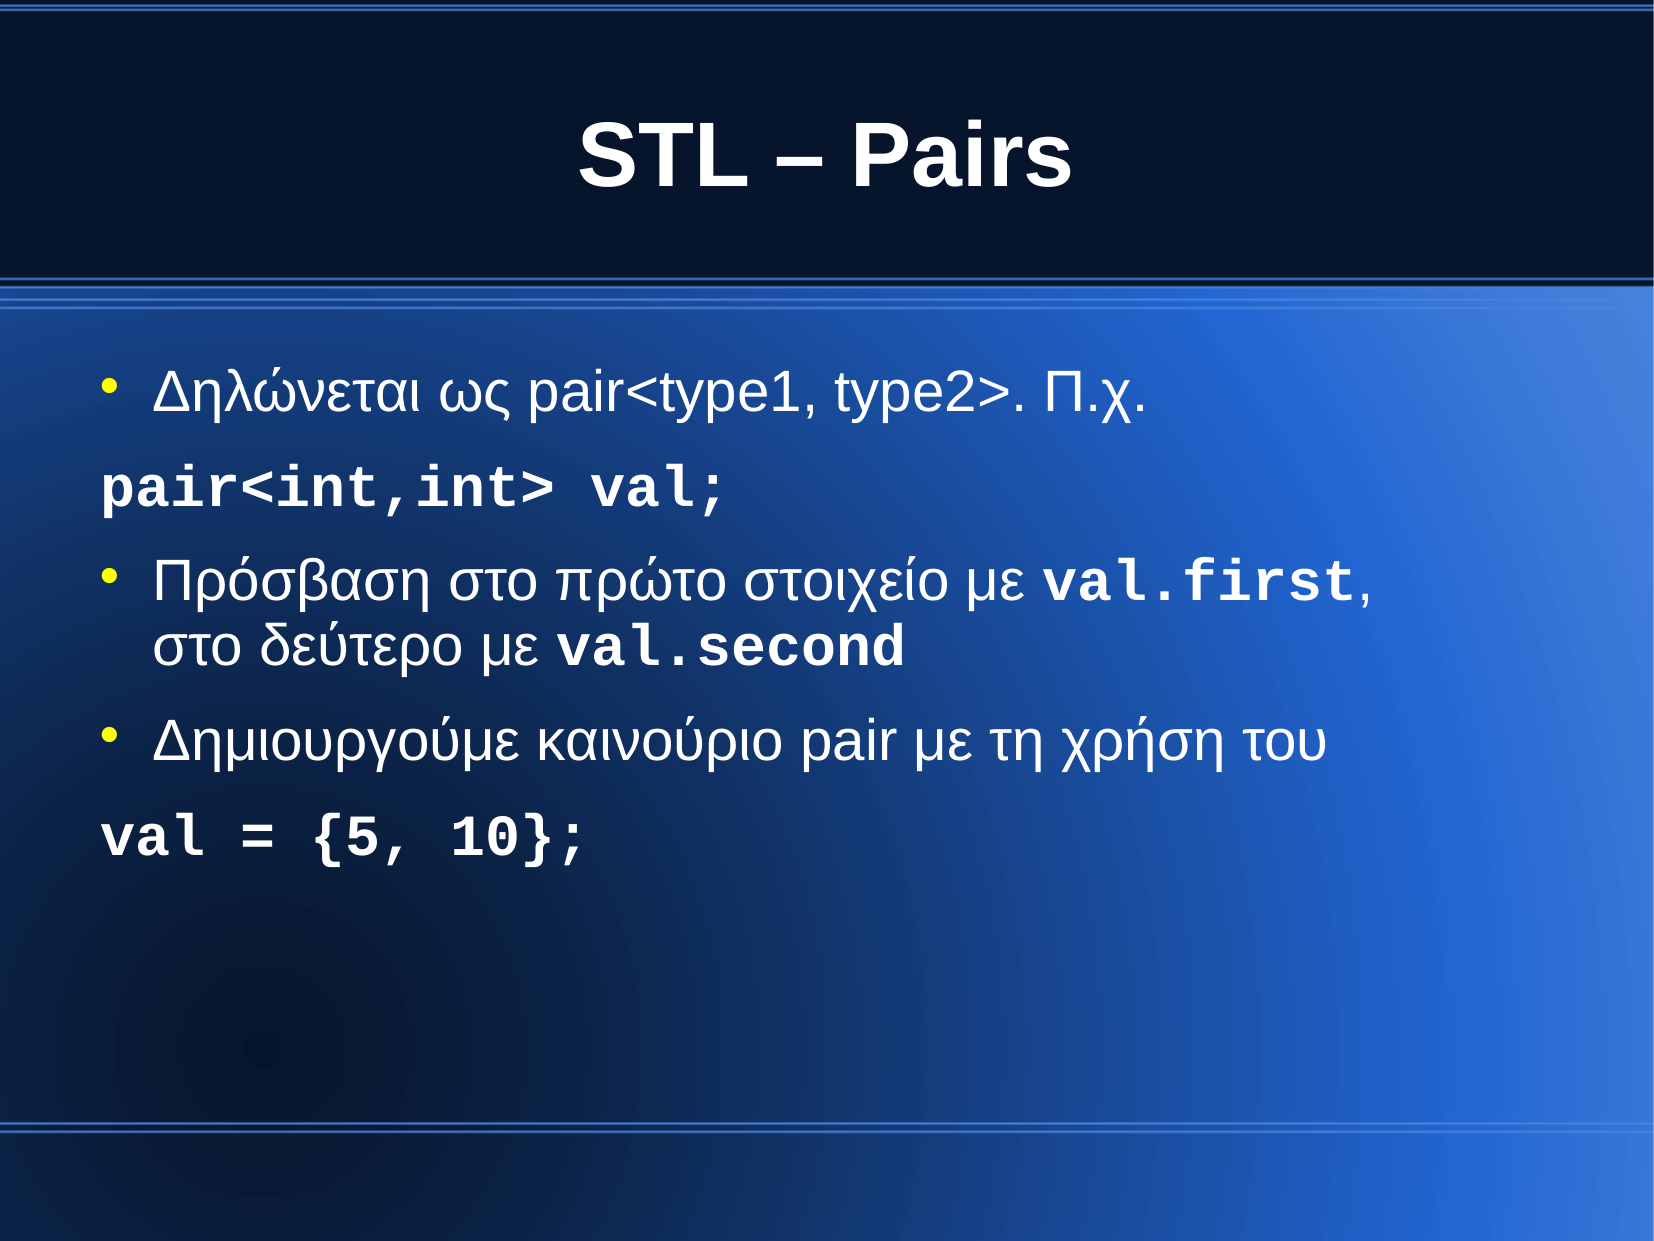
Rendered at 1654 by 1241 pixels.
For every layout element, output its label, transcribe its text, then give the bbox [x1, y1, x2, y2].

picture [0, 0, 1654, 1241]
list Δηλώνεται ως pair<type1, type2>. Π.χ. pair<int,int> val; Πρόσβαση στο πρώτο στοιχείο με val.first, στο δεύτερο με val.second Δημιουργούμε καινούριο pair με τη χρήση του val = {5, 10}; [82, 355, 1571, 1174]
title STL – Pairs [82, 49, 1571, 257]
